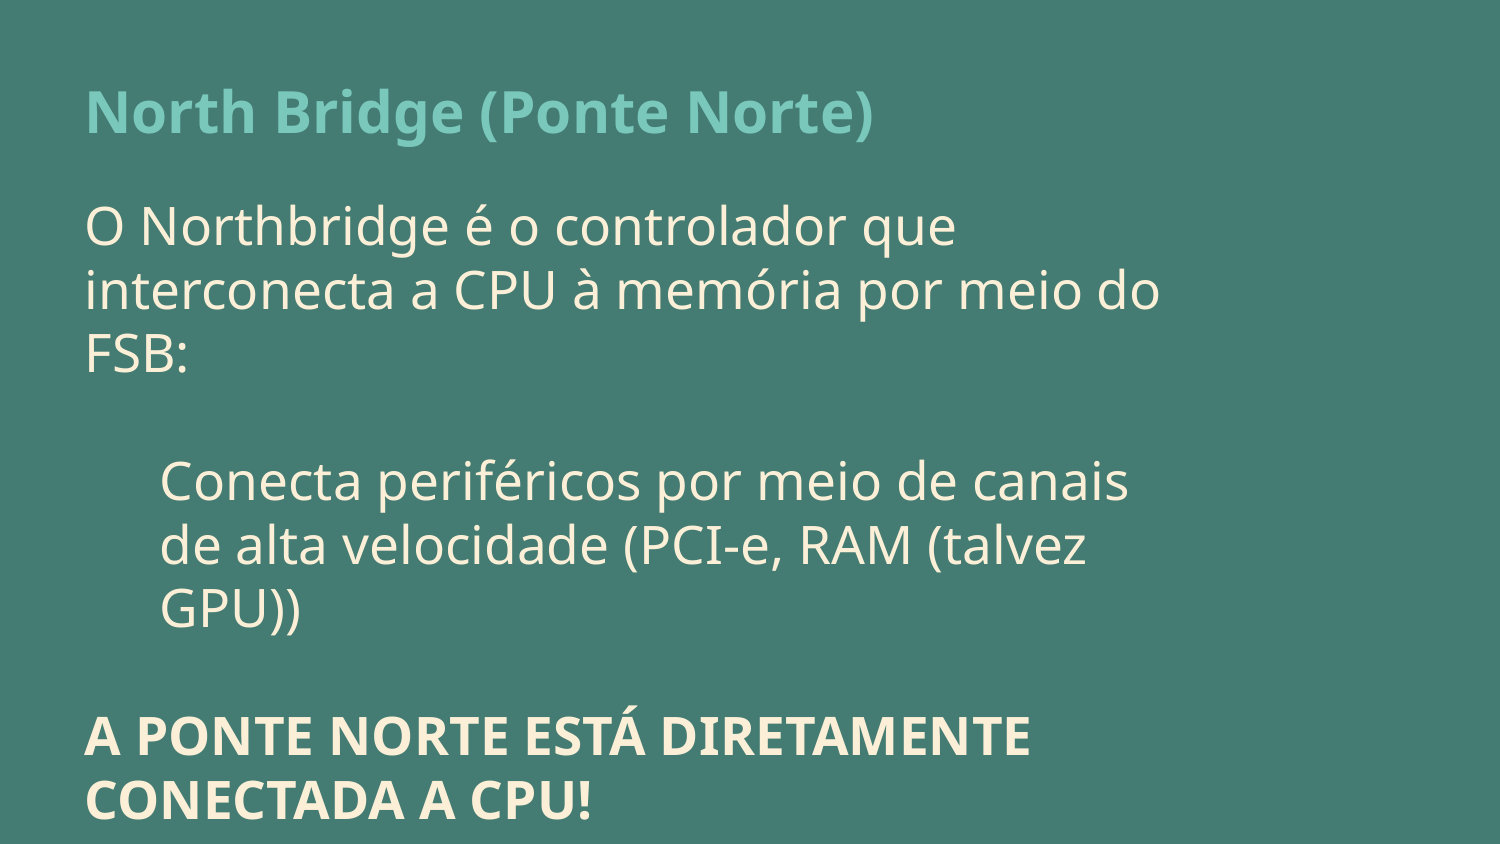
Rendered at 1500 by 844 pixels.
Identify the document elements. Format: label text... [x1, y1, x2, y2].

title North Bridge (Ponte Norte) [69, 65, 1374, 160]
list O Northbridge é o controlador que interconecta a CPU à memória por meio do FSB: Conecta periféricos por meio de canais de alta velocidade (PCI-e, RAM (talvez GPU)) A PONTE NORTE ESTÁ DIRETAMENTE CONECTADA A CPU! [69, 177, 1216, 717]
